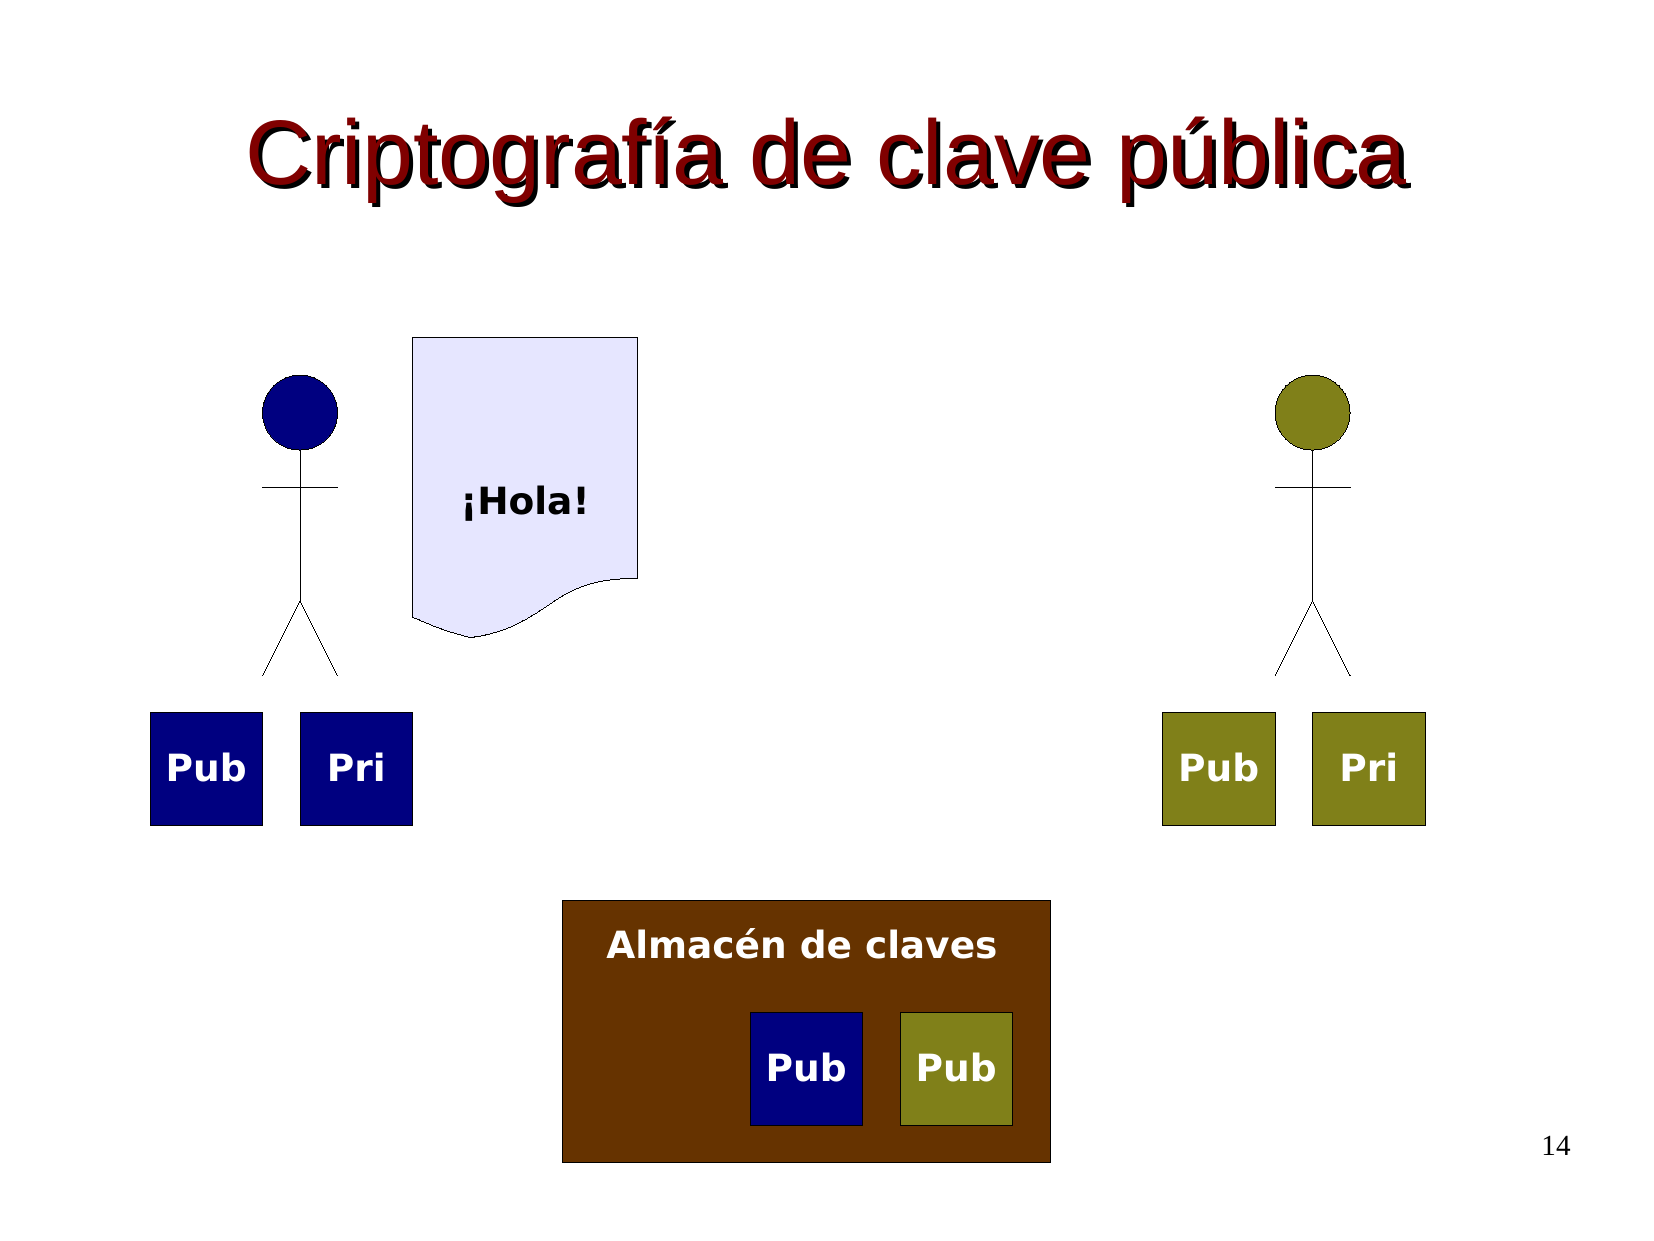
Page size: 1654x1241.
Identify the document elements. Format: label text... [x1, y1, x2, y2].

text_box ¡Hola! [412, 337, 638, 638]
text_box Pub [750, 1012, 863, 1126]
text_box [562, 900, 1051, 1163]
text_box Pub [900, 1012, 1013, 1126]
title Criptografía de clave pública [82, 49, 1571, 257]
text_box [262, 375, 338, 451]
text_box [1275, 375, 1351, 451]
text_box Pri [300, 712, 413, 826]
text_box Pri [1312, 712, 1426, 826]
text_box Almacén de claves [591, 916, 1013, 976]
text_box Pub [1162, 712, 1276, 826]
text_box Pub [150, 712, 263, 826]
